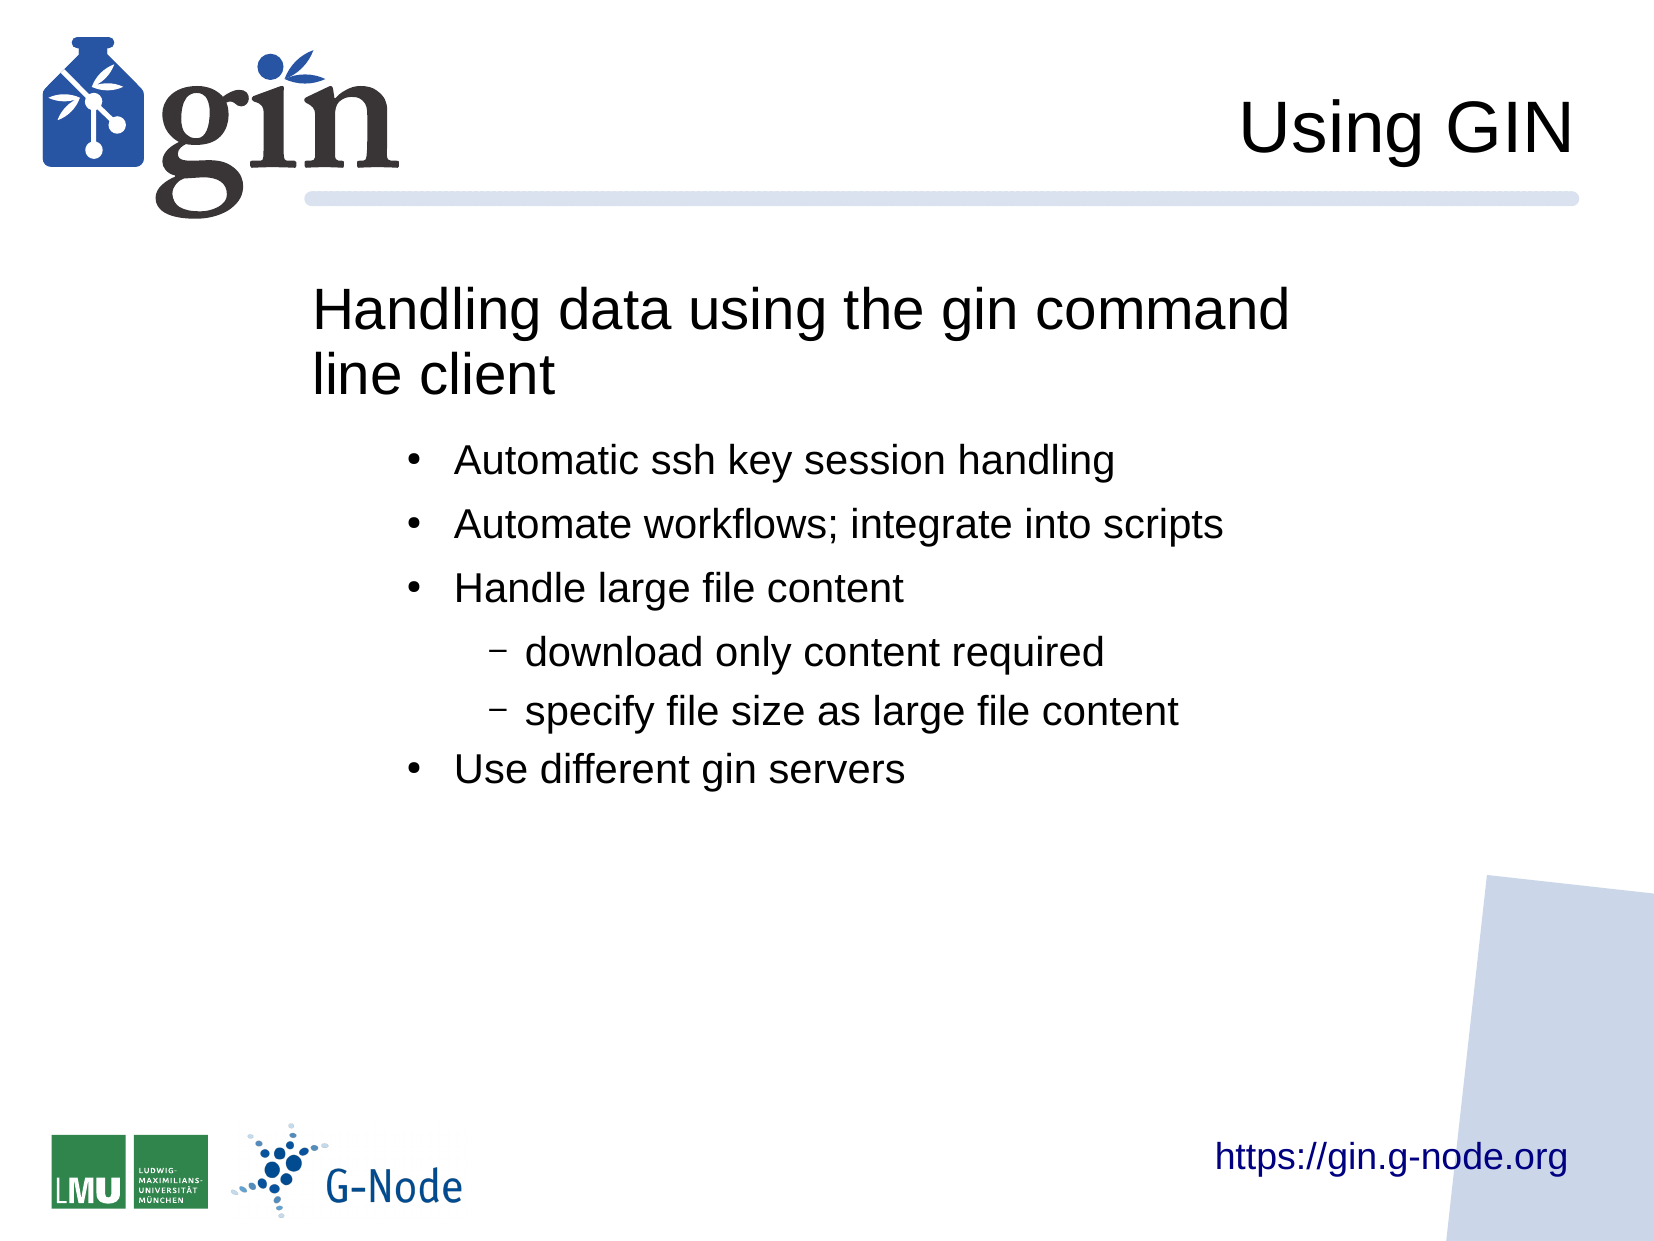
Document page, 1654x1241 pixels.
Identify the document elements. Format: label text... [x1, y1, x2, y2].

picture [33, 30, 409, 224]
picture [230, 1123, 467, 1219]
list Handling data using the gin command line client Automatic ssh key session handling Automate workflows; integrate into scripts Handle large file content download only content required specify file size as large file content Use different gin servers [241, 277, 1385, 792]
text_box https://gin.g-node.org [1200, 1128, 1625, 1186]
text_box Using GIN [87, 30, 1576, 226]
